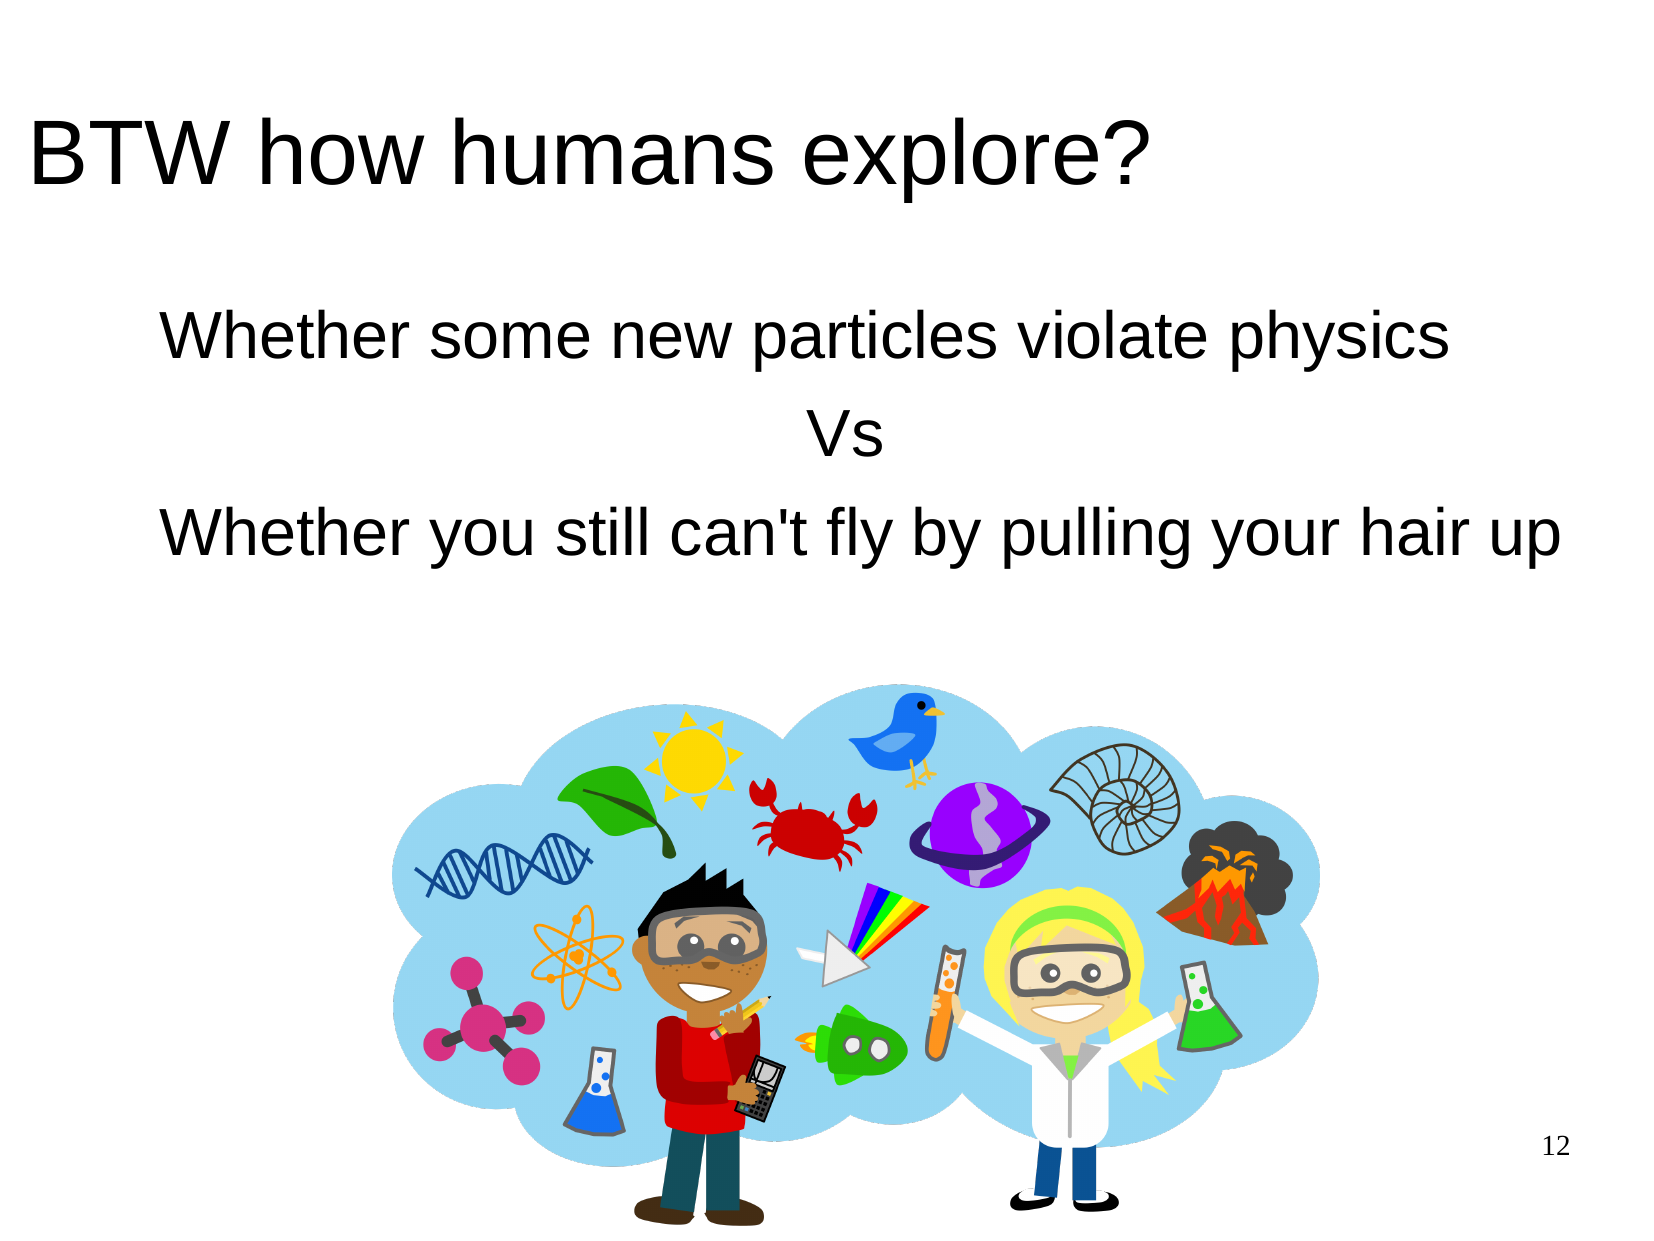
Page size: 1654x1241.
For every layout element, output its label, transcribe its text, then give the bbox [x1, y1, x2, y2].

list Whether some new particles violate physics Vs Whether you still can't fly by pulling your hair up [17, 297, 1625, 702]
title BTW how humans explore? [27, 49, 1516, 257]
picture [392, 684, 1320, 1226]
